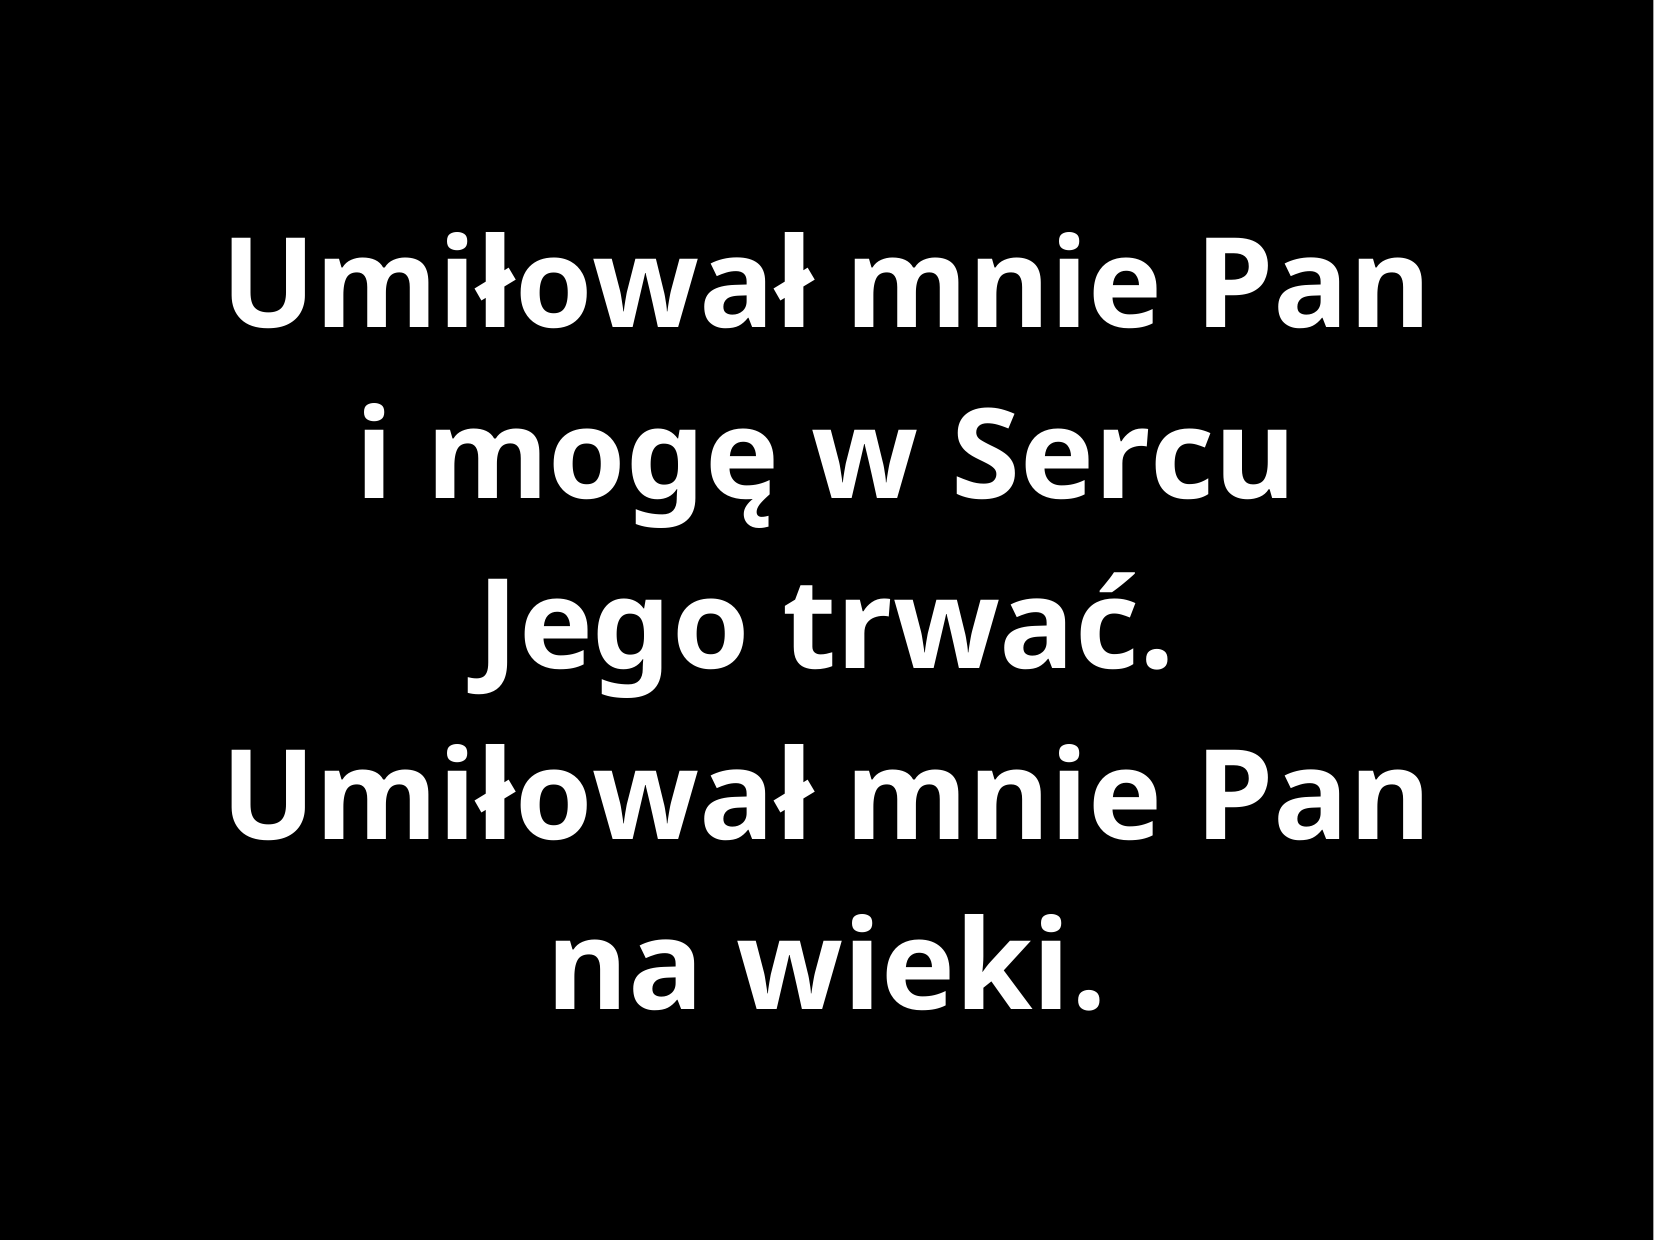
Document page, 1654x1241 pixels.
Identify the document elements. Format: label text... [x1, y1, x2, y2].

title Umiłował mnie Pan i mogę w Sercu Jego trwać. Umiłował mnie Pan na wieki. [0, 0, 1654, 1241]
